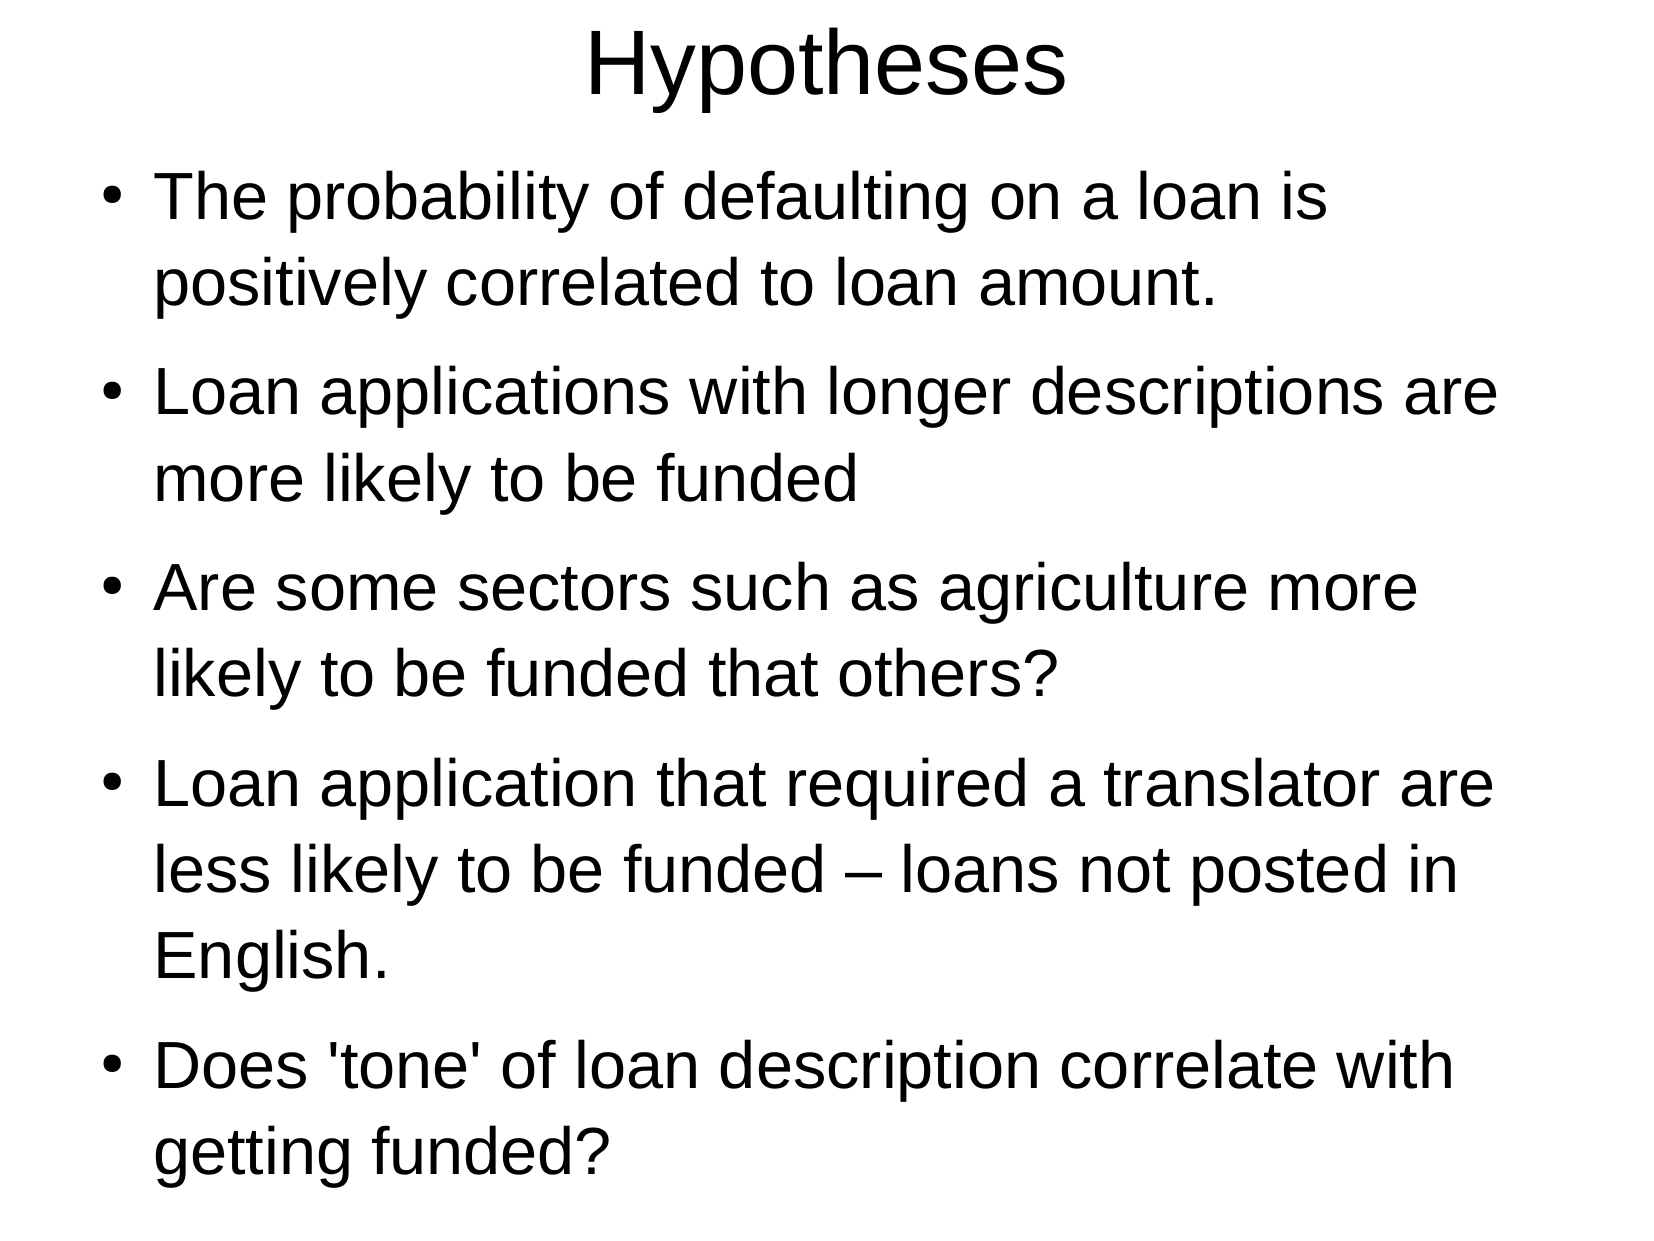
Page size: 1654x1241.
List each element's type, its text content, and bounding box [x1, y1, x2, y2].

list The probability of defaulting on a loan is positively correlated to loan amount. Loan applications with longer descriptions are more likely to be funded Are some sectors such as agriculture more likely to be funded that others? Loan application that required a translator are less likely to be funded – loans not posted in English. Does 'tone' of loan description correlate with getting funded? [82, 147, 1571, 1201]
title Hypotheses [82, 8, 1571, 119]
